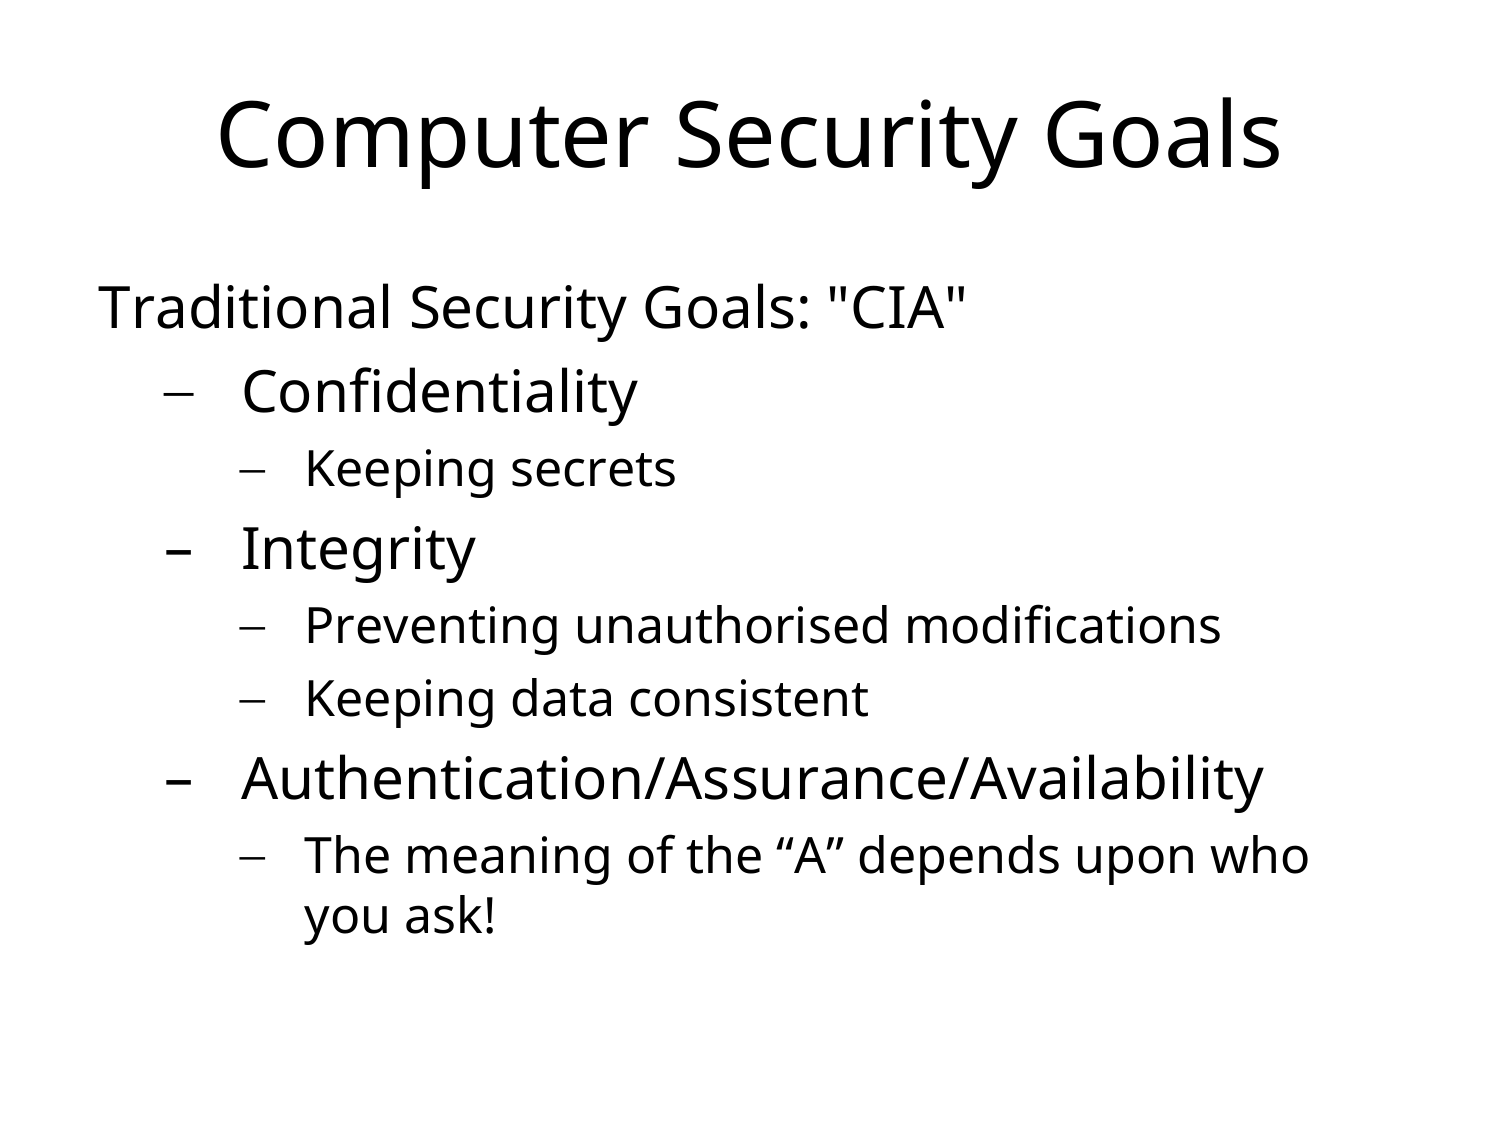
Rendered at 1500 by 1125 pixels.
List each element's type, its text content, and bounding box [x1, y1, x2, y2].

title Computer Security Goals [112, 37, 1388, 225]
list Traditional Security Goals: "CIA" Confidentiality Keeping secrets Integrity Preventing unauthorised modifications Keeping data consistent Authentication/Assurance/Availability The meaning of the “A” depends upon who you ask! [75, 262, 1426, 962]
